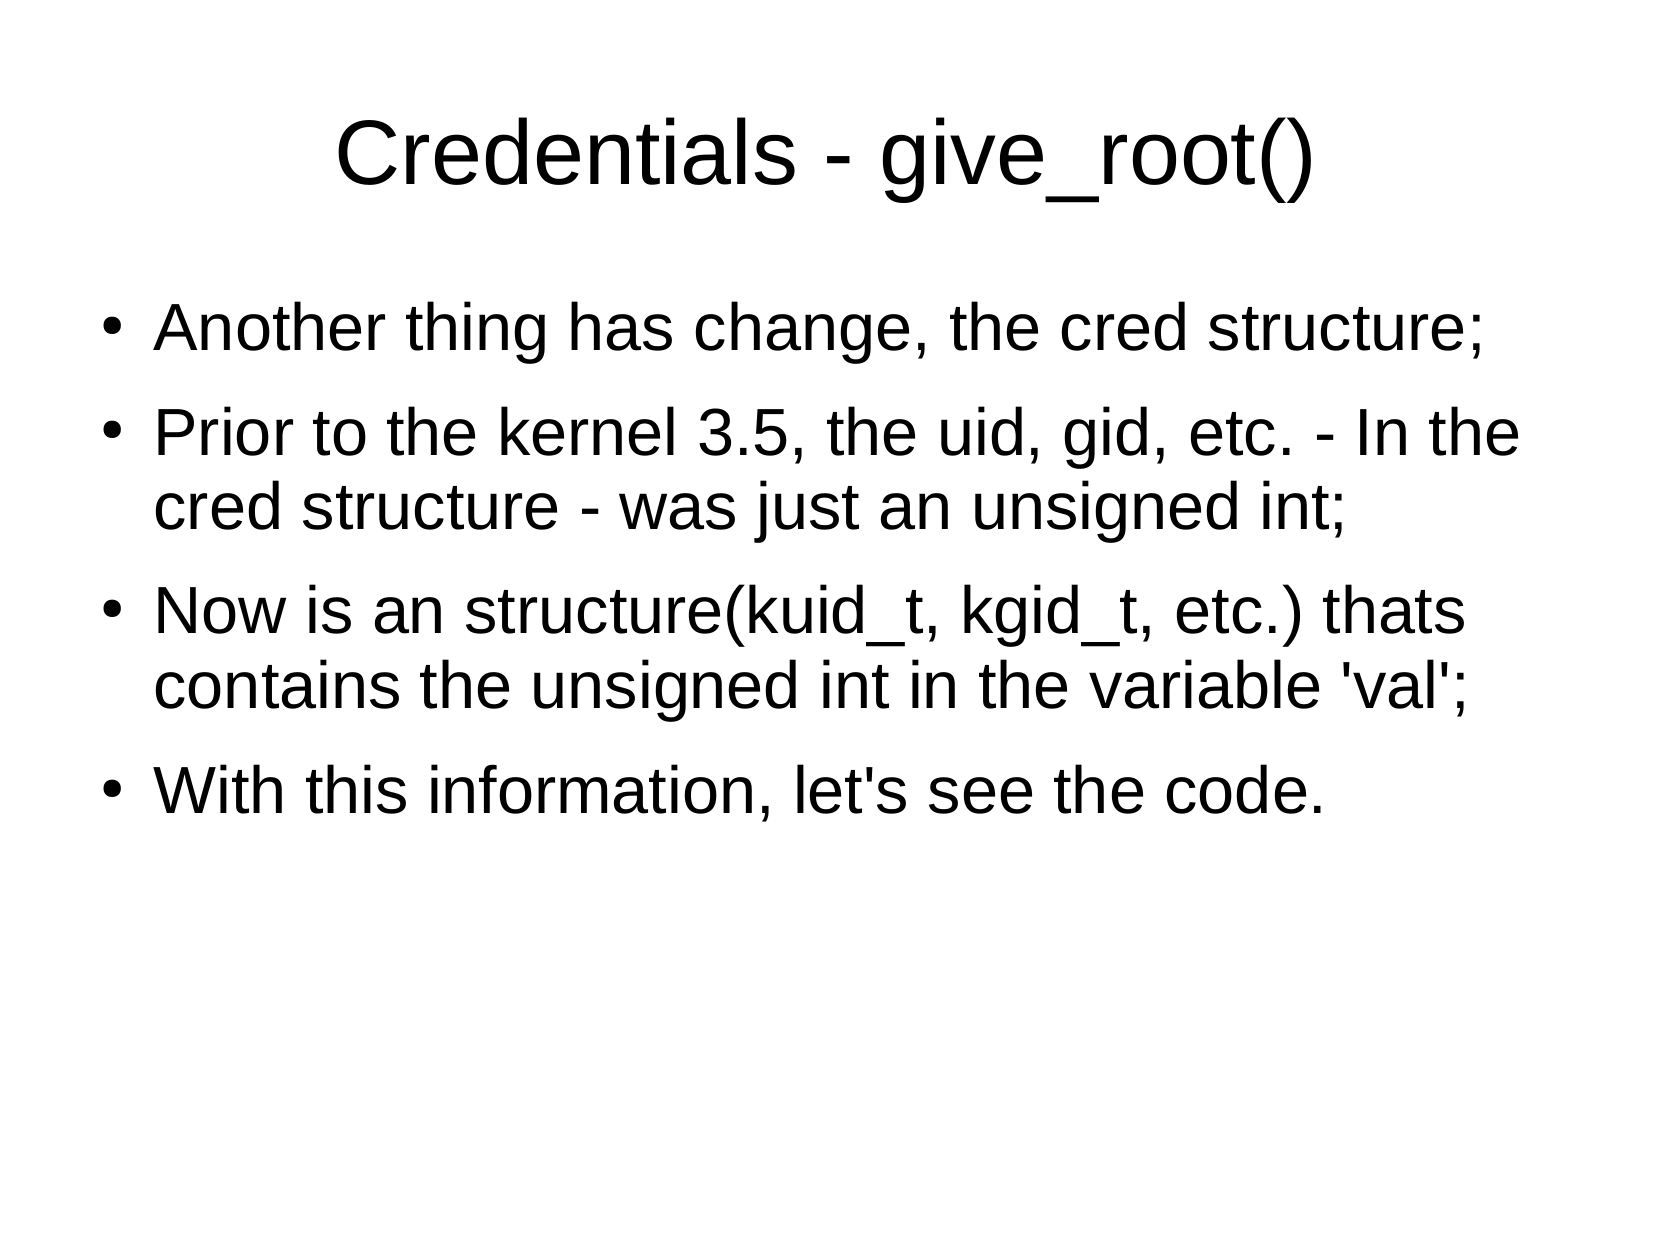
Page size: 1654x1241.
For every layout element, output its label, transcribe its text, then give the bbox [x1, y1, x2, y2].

title Credentials - give_root() [82, 49, 1571, 257]
list Another thing has change, the cred structure; Prior to the kernel 3.5, the uid, gid, etc. - In the cred structure - was just an unsigned int; Now is an structure(kuid_t, kgid_t, etc.) thats contains the unsigned int in the variable 'val'; With this information, let's see the code. [82, 290, 1571, 1010]
